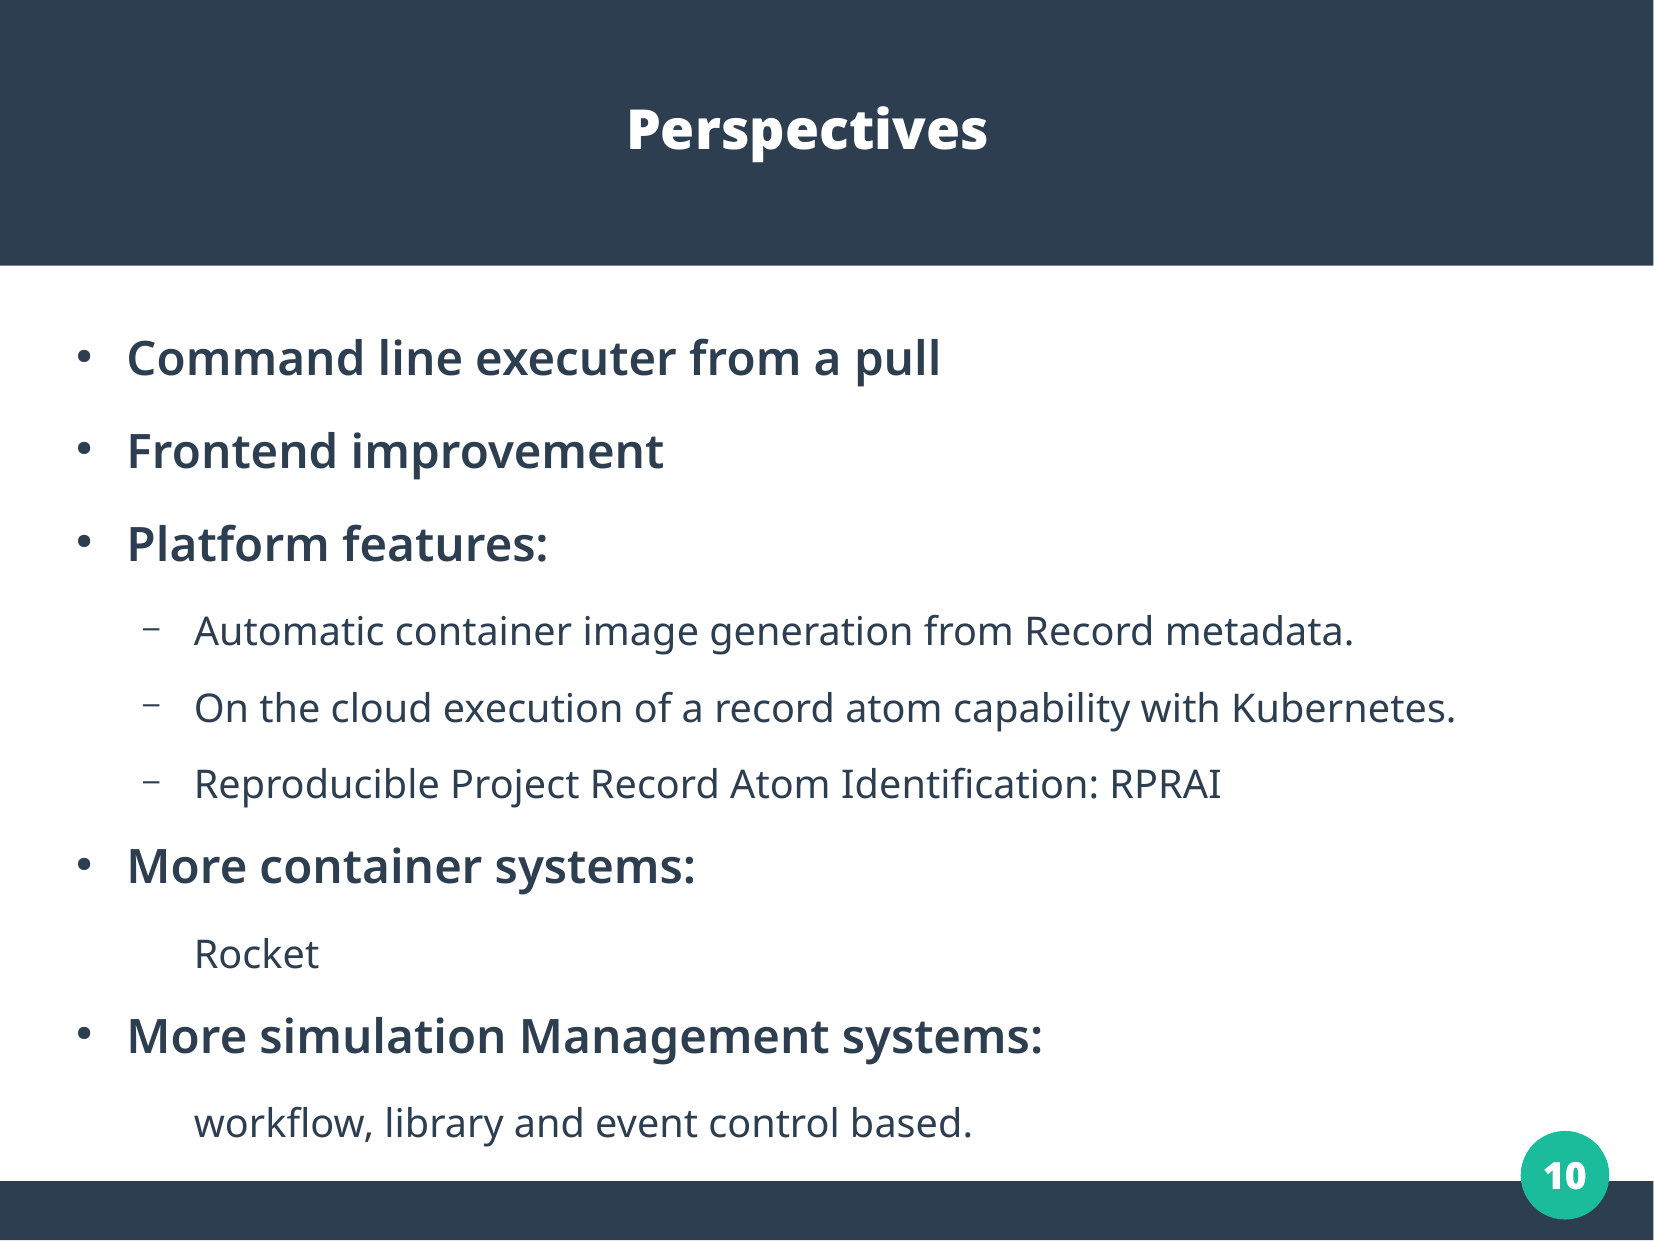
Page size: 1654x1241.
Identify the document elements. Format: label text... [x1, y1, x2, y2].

title Perspectives [625, 49, 1032, 207]
list Command line executer from a pull Frontend improvement Platform features: Automatic container image generation from Record metadata. On the cloud execution of a record atom capability with Kubernetes. Reproducible Project Record Atom Identification: RPRAI More container systems: Rocket More simulation Management systems: workflow, library and event control based. [59, 324, 1595, 1152]
